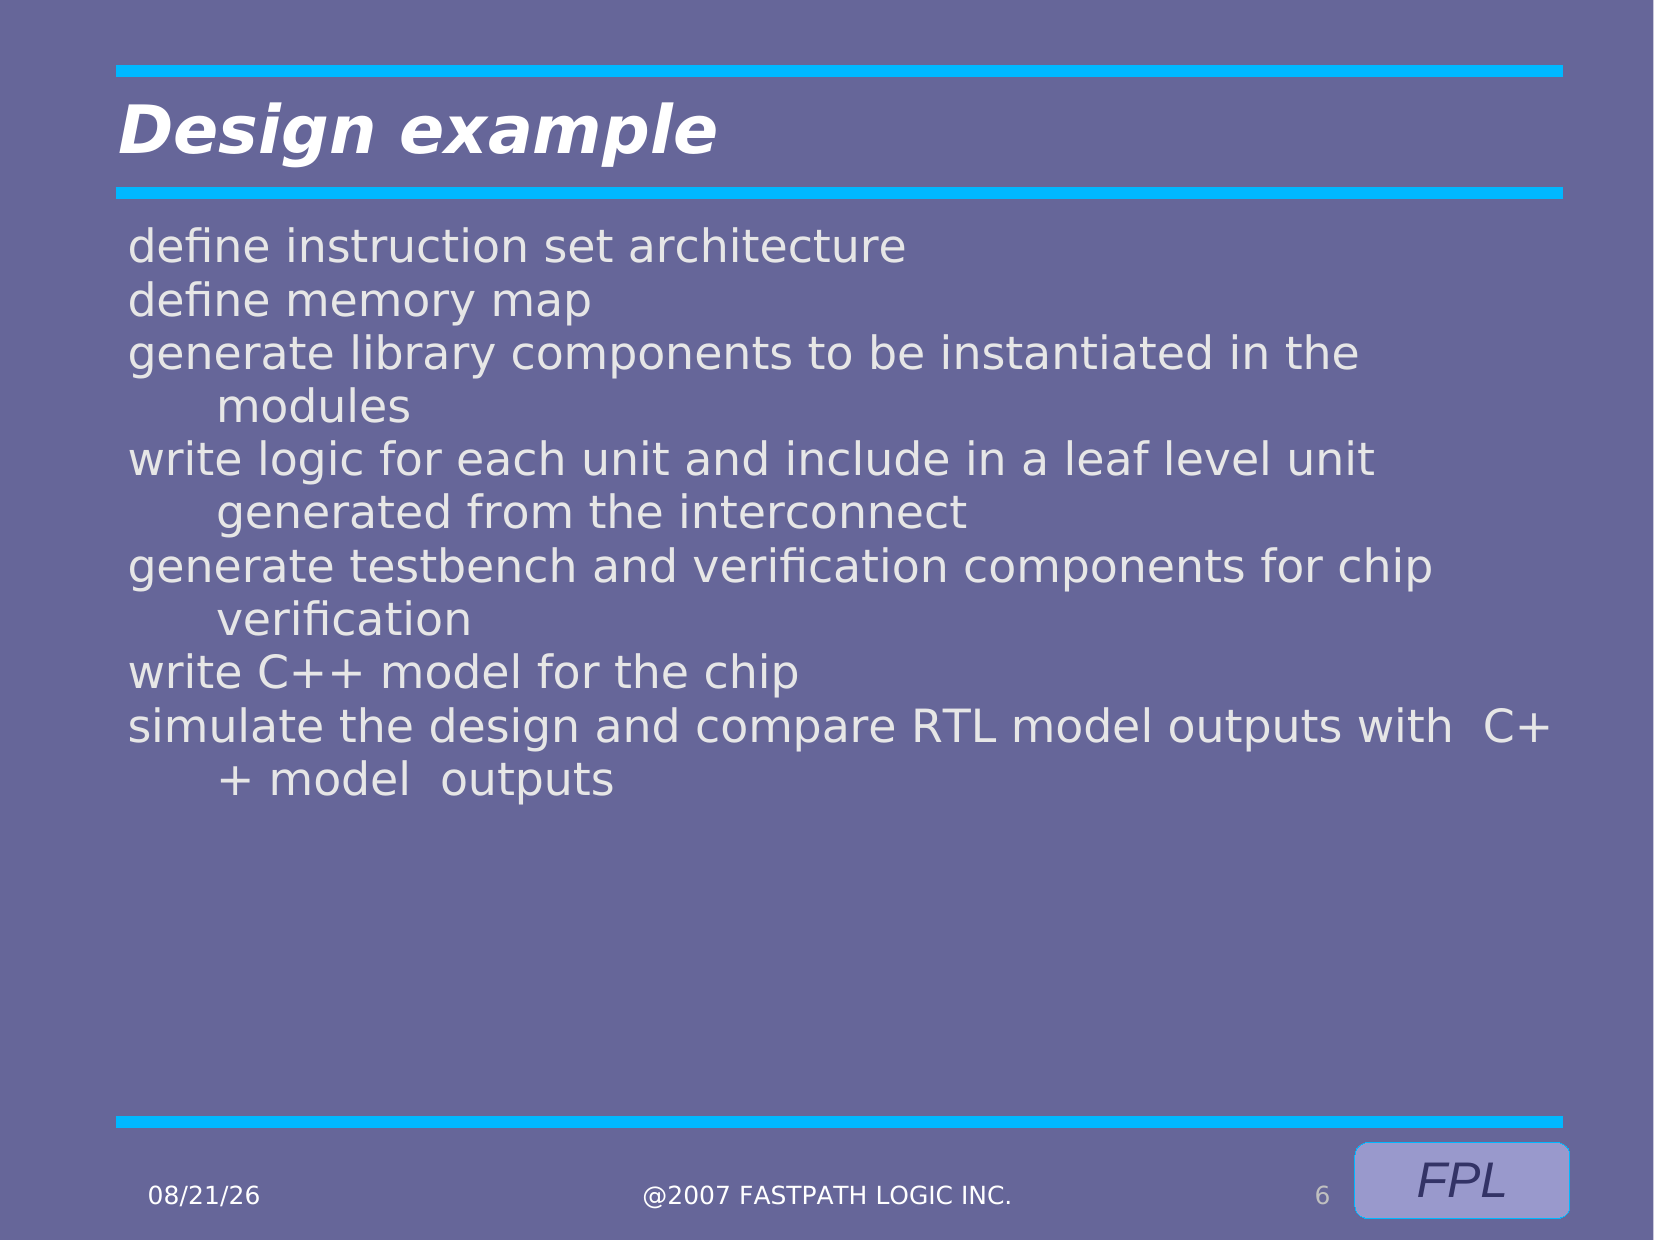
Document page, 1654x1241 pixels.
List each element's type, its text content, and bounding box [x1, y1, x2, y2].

list define instruction set architecture define memory map generate library components to be instantiated in the modules write logic for each unit and include in a leaf level unit generated from the interconnect generate testbench and verification components for chip verification write C++ model for the chip simulate the design and compare RTL model outputs with C++ model outputs [121, 220, 1561, 1133]
title Design example [118, 41, 1531, 219]
